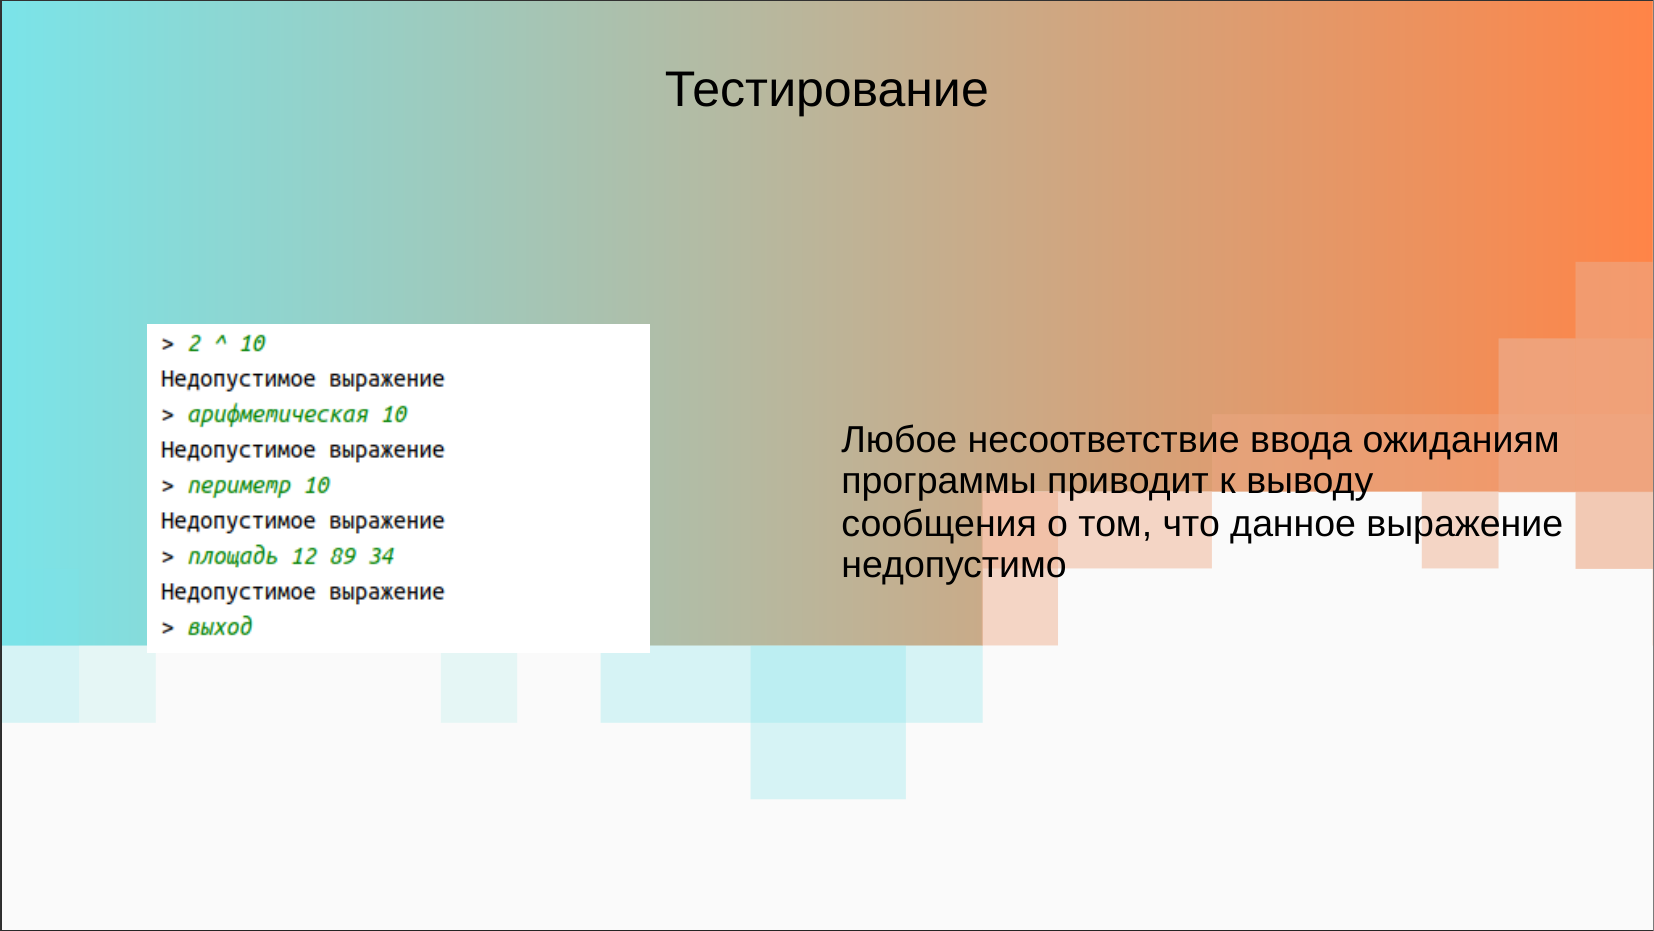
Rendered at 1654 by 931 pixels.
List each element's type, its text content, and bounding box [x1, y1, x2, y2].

title Тестирование [59, 59, 1595, 119]
picture [0, 0, 1654, 931]
text_box Любое несоответствие ввода ожиданиям программы приводит к выводу сообщения о том, что данное выражение недопустимо [826, 147, 1595, 857]
